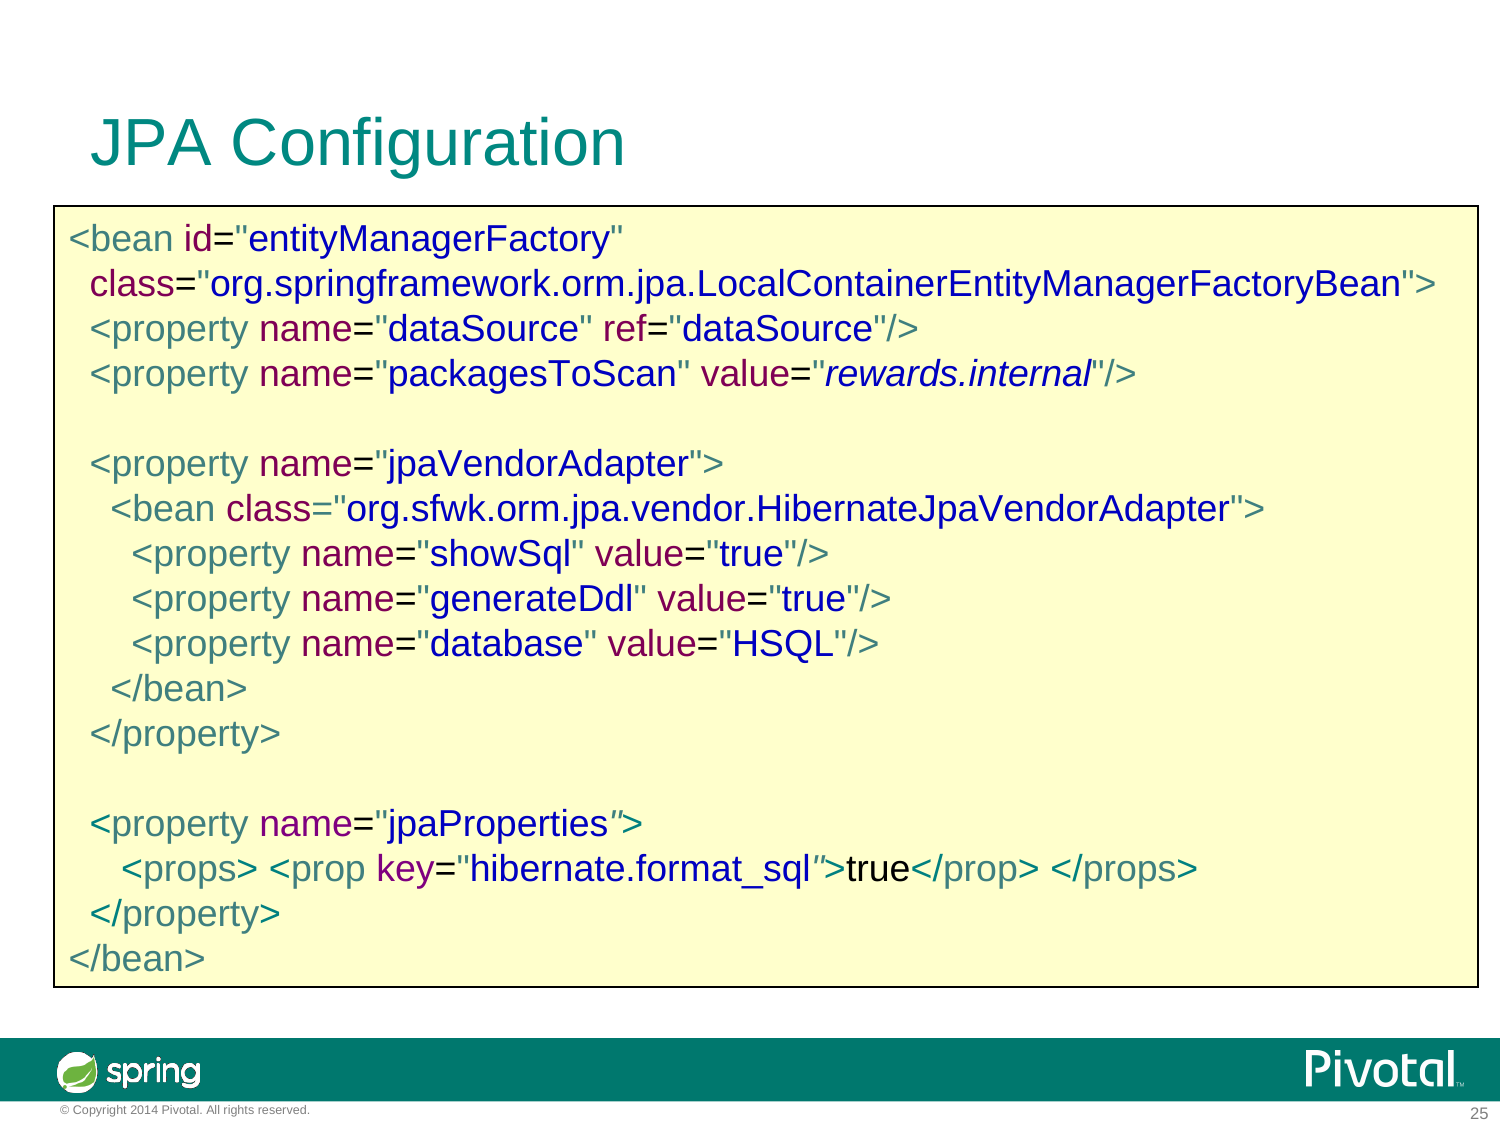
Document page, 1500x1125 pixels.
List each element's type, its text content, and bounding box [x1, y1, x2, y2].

picture [1306, 1050, 1464, 1087]
picture [32, 1041, 210, 1103]
text_box <bean id="entityManagerFactory" class="org.springframework.orm.jpa.LocalContainerEntityManagerFactoryBean"> <property name="dataSource" ref="dataSource"/> <property name="packagesToScan" value="rewards.internal"/> <property name="jpaVendorAdapter"> <bean class="org.sfwk.orm.jpa.vendor.HibernateJpaVendorAdapter"> <property name="showSql" value="true"/> <property name="generateDdl" value="true"/> <property name="database" value="HSQL"/> </bean> </property> <property name="jpaProperties"> <props> <prop key="hibernate.format_sql">true</prop> </props> </property> </bean> [53, 206, 1479, 987]
title JPA Configuration [75, 45, 1426, 206]
